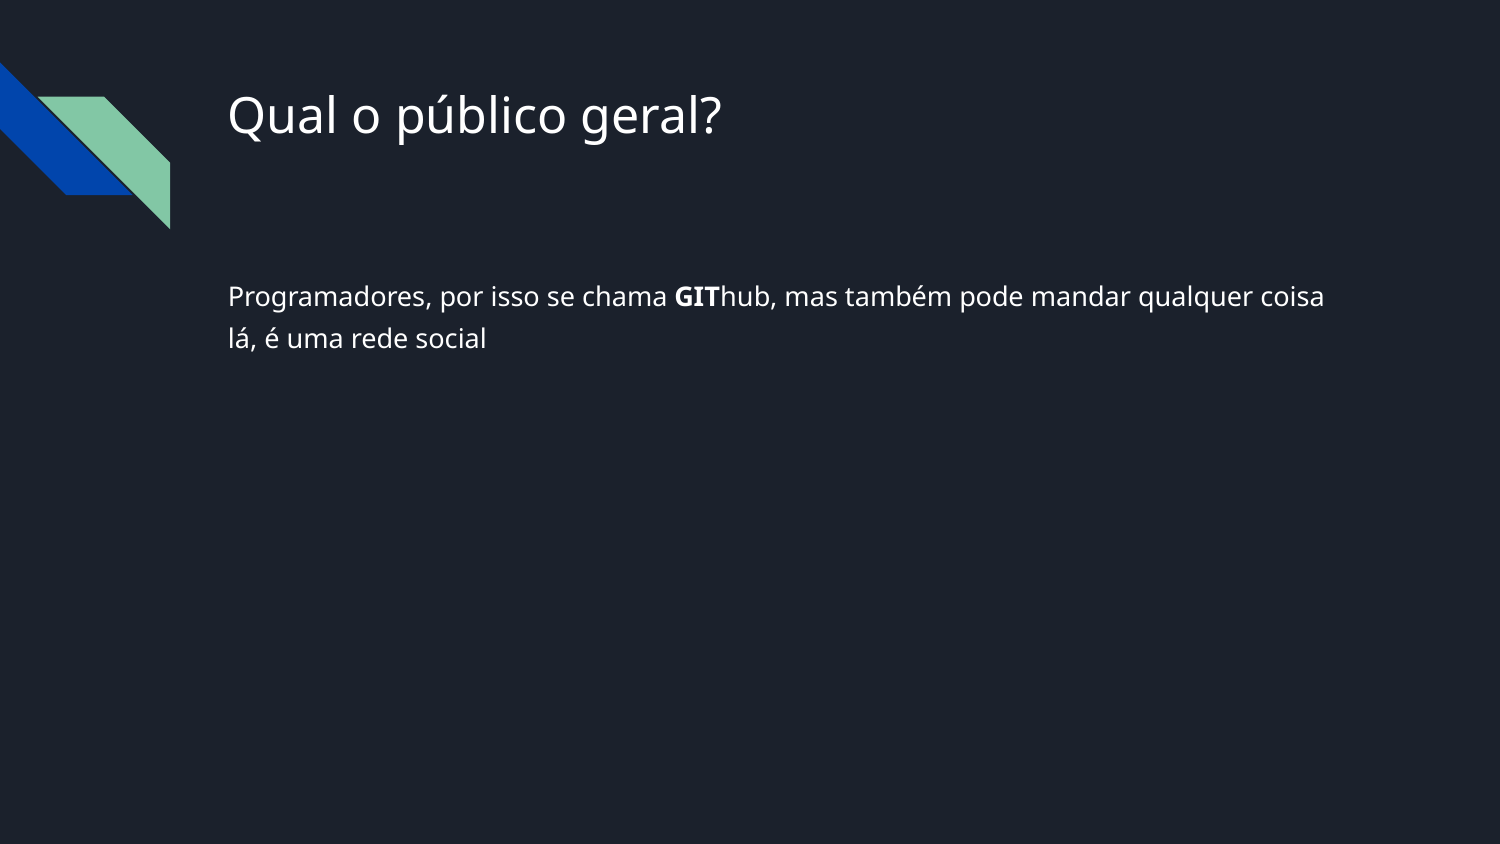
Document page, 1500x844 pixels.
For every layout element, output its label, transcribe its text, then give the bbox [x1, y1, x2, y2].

title Qual o público geral? [212, 64, 1368, 215]
list Programadores, por isso se chama GIThub, mas também pode mandar qualquer coisa lá, é uma rede social [212, 257, 1368, 735]
